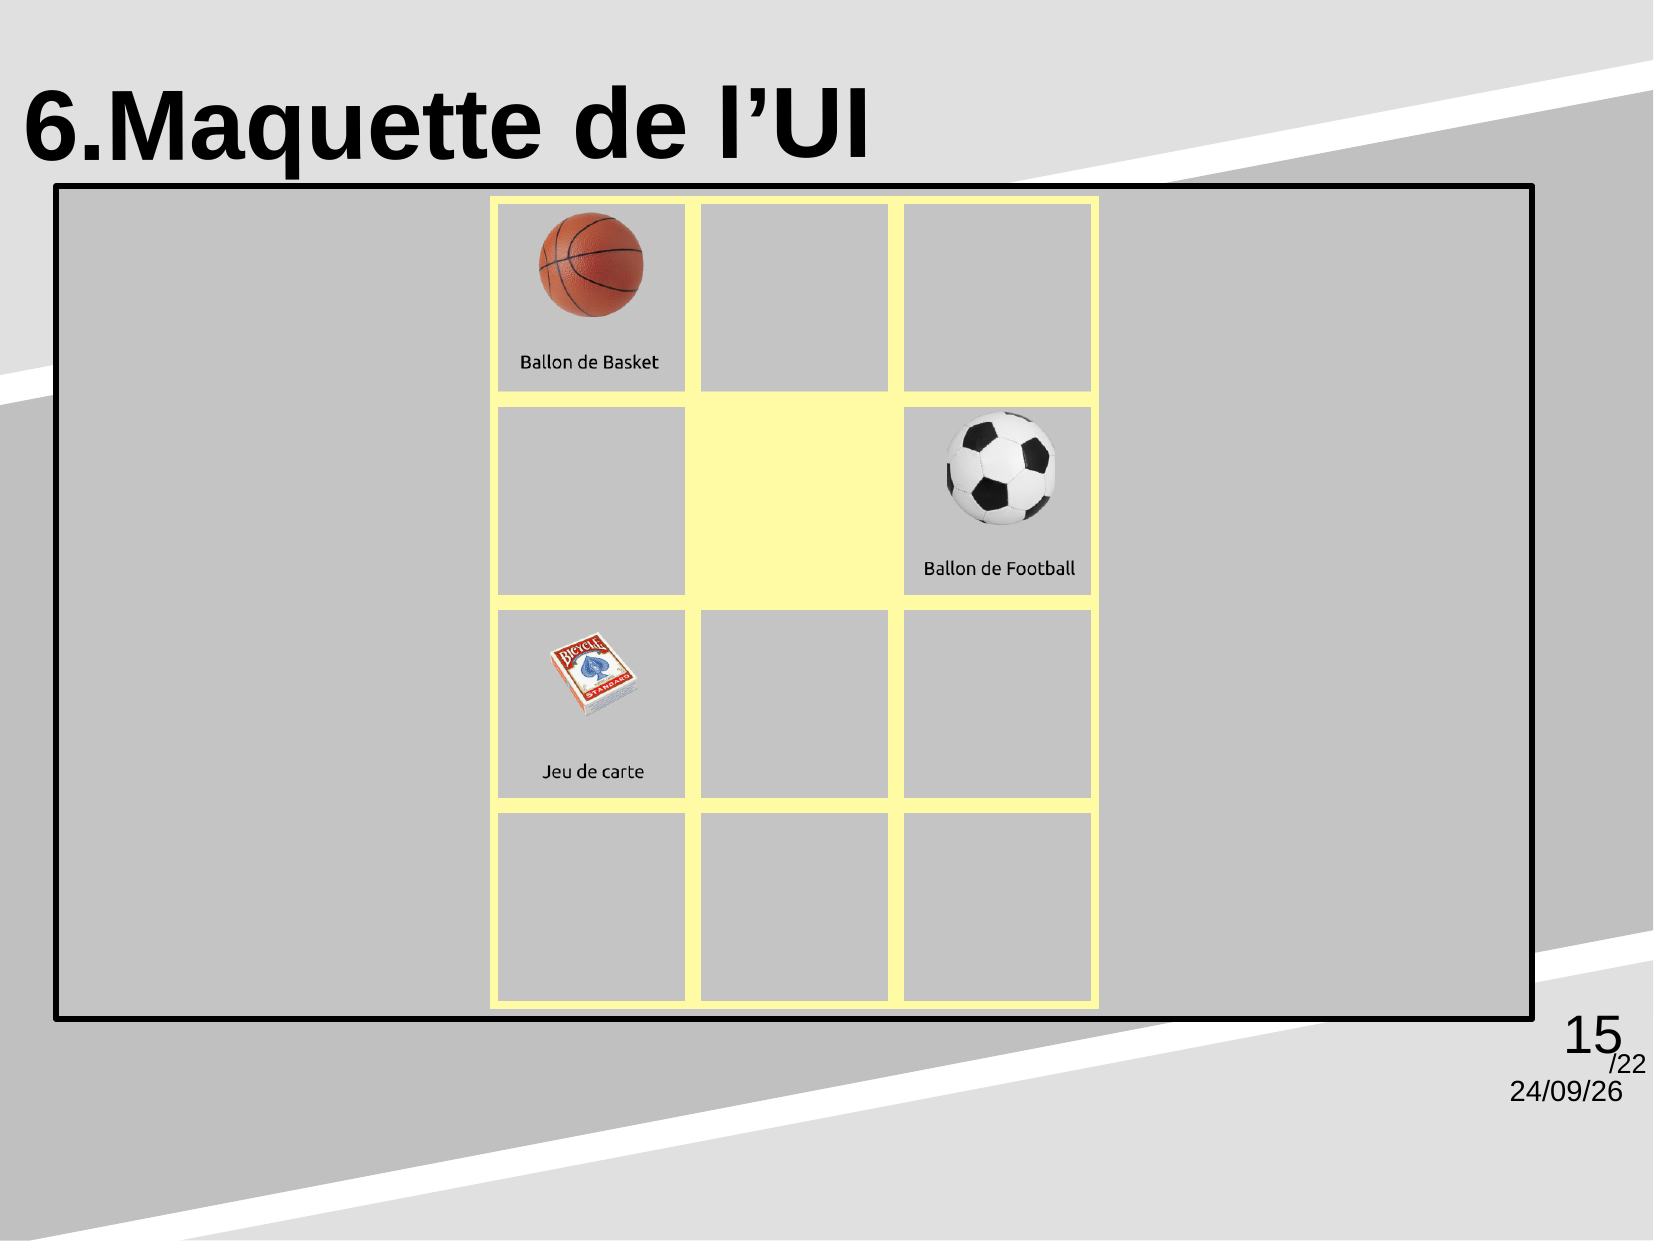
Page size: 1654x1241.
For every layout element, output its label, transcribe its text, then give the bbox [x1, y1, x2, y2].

title 6.Maquette de l’UI [22, 16, 1512, 230]
picture [59, 188, 1530, 1017]
text_box /22 [1594, 1041, 1653, 1087]
